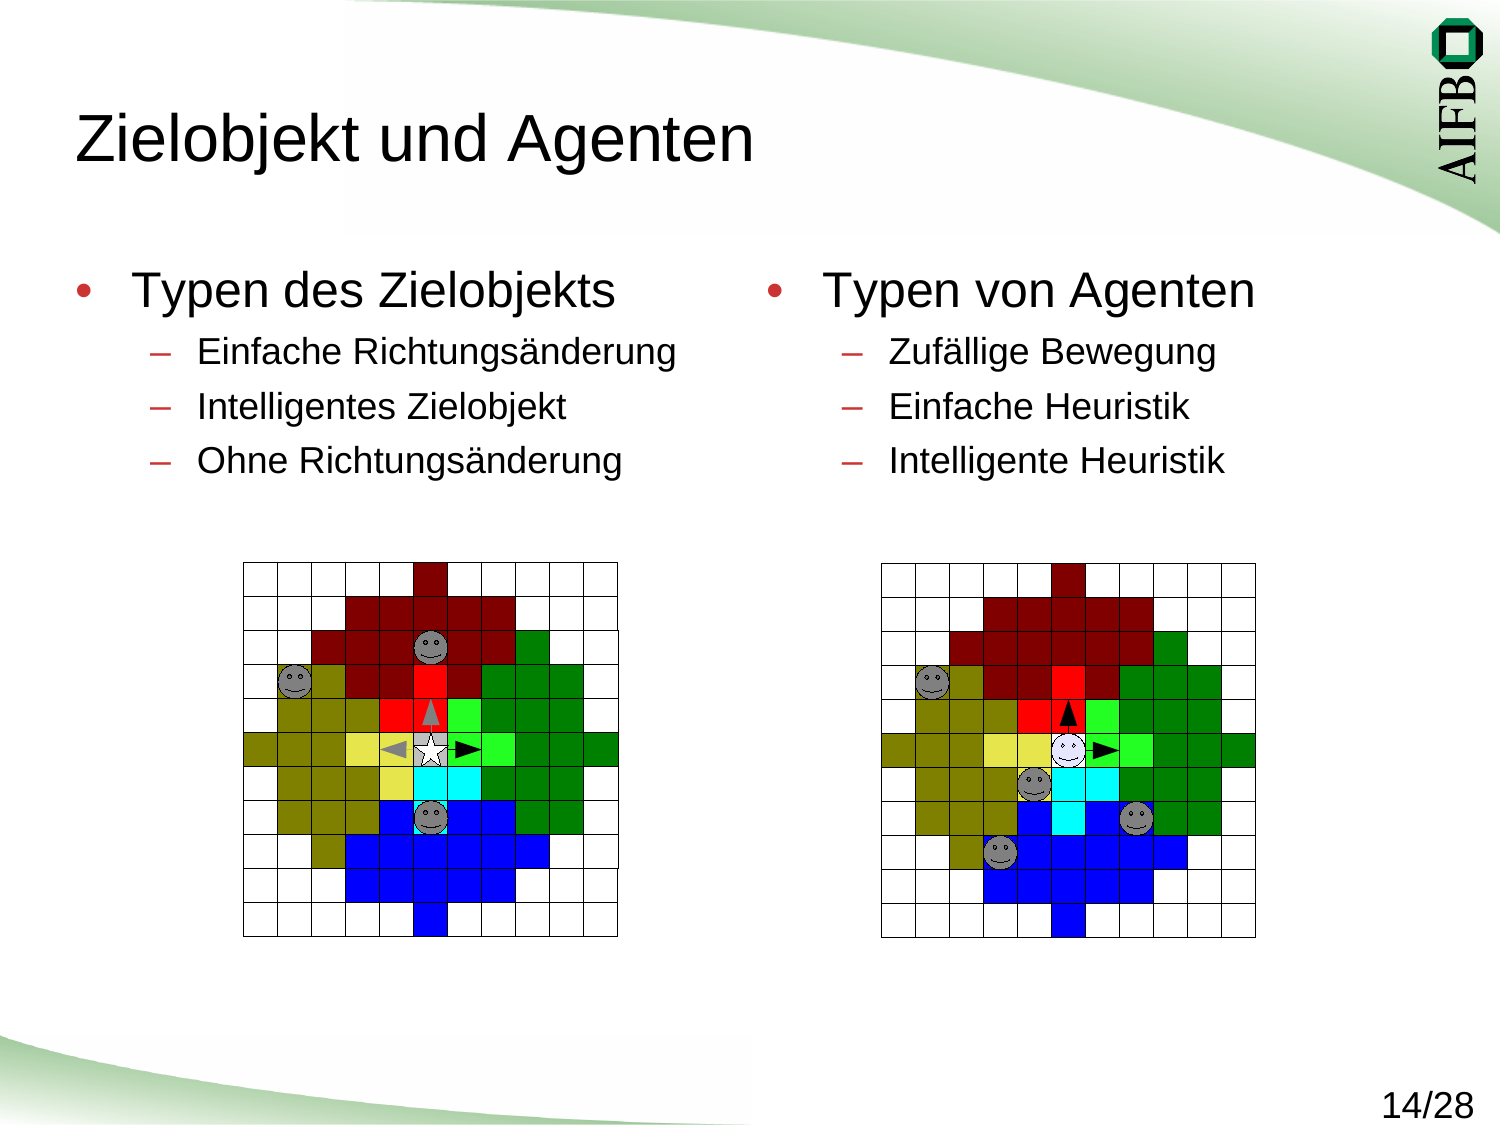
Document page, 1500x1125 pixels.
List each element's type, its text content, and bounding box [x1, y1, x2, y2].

picture [0, 1035, 751, 1125]
text_box [243, 562, 619, 937]
text_box [881, 563, 1256, 938]
title Zielobjekt und Agenten [75, 51, 1425, 226]
list Typen des Zielobjekts Einfache Richtungsänderung Intelligentes Zielobjekt Ohne Richtungsänderung [75, 263, 734, 993]
list Typen von Agenten Zufällige Bewegung Einfache Heuristik Intelligente Heuristik [766, 263, 1426, 993]
picture [345, 0, 1500, 234]
